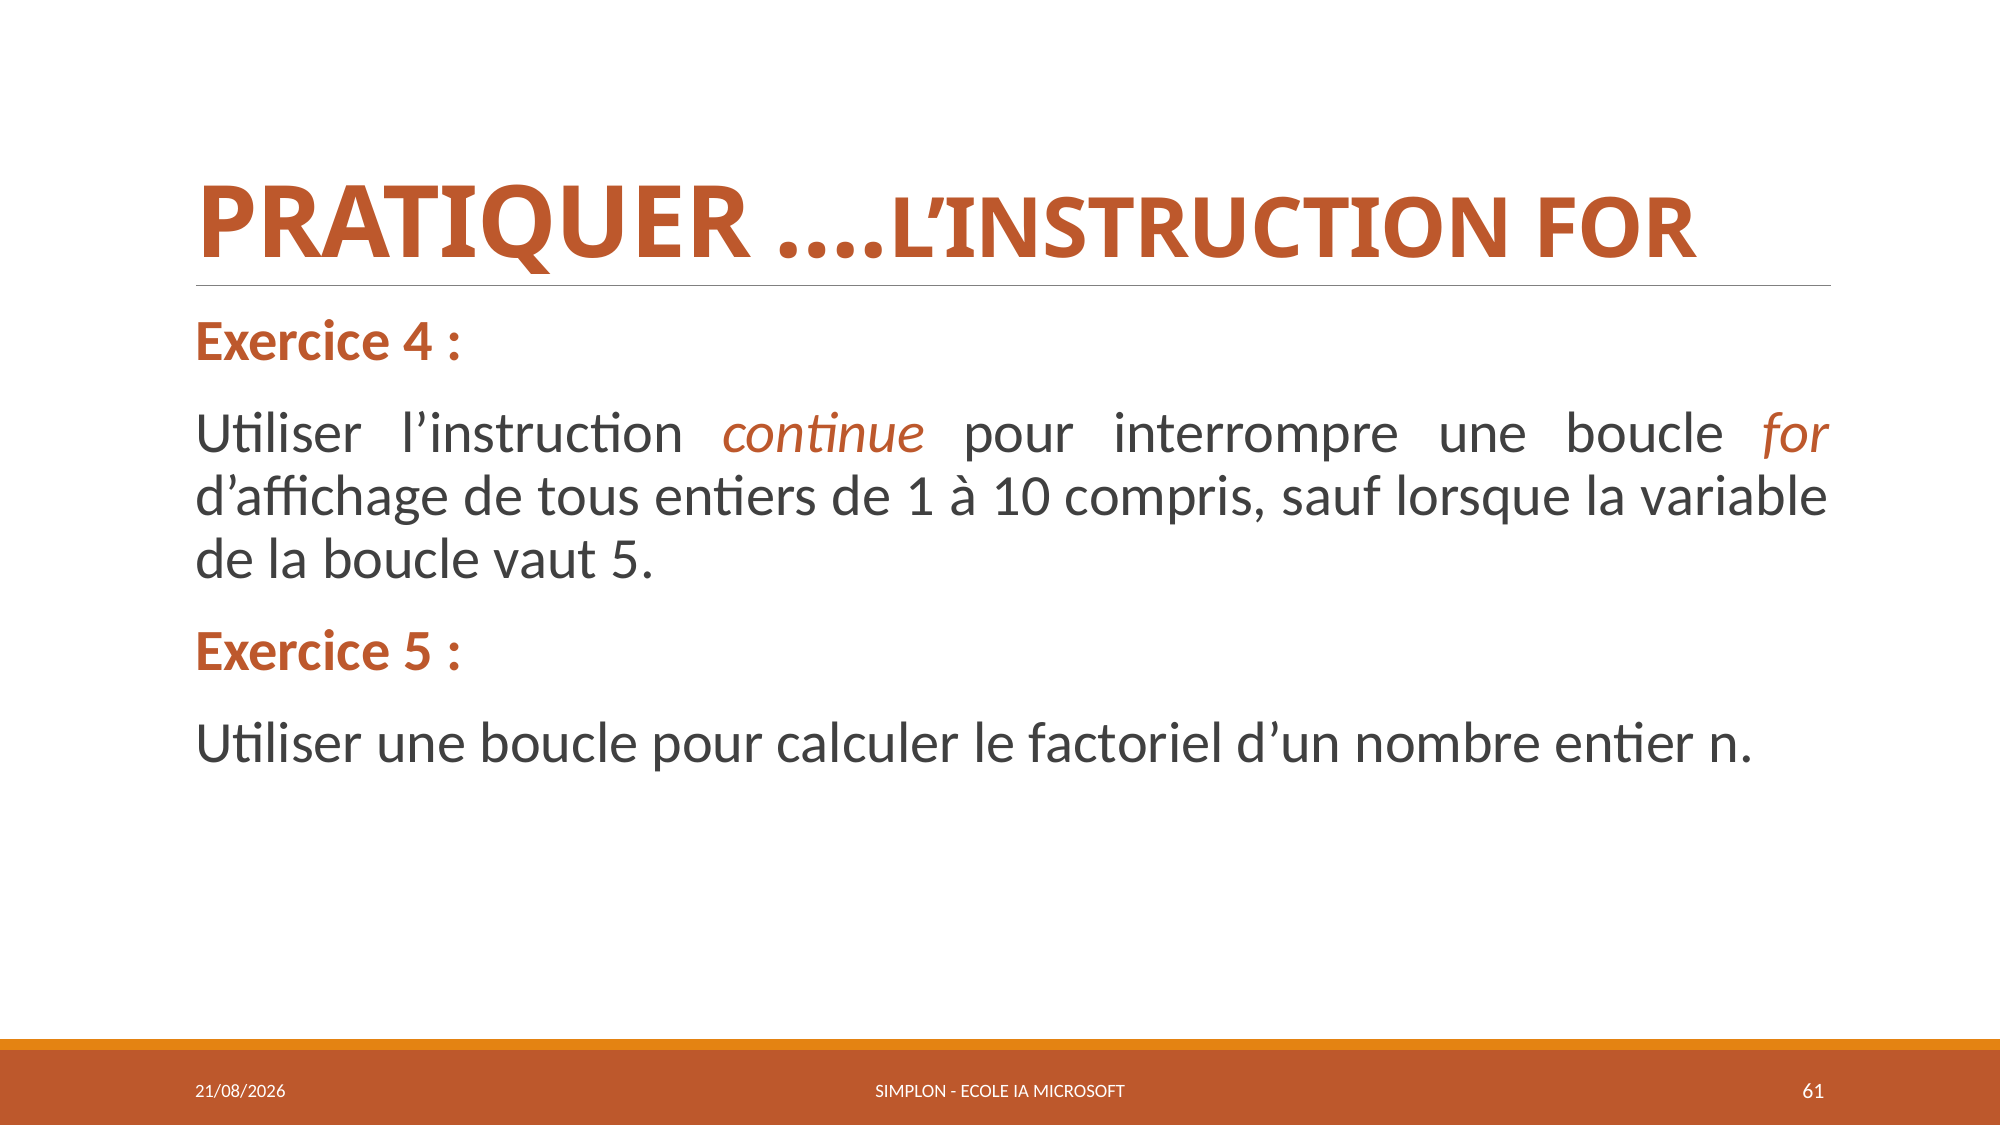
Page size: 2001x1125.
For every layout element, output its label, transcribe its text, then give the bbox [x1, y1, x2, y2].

footer Simplon - Ecole IA Microsoft [604, 1059, 1396, 1120]
list Exercice 4 : Utiliser l’instruction continue pour interrompre une boucle for d’affichage de tous entiers de 1 à 10 compris, sauf lorsque la variable de la boucle vaut 5. Exercice 5 : Utiliser une boucle pour calculer le factoriel d’un nombre entier n. [180, 302, 1830, 976]
slide_number <numéro> [1624, 1059, 1840, 1120]
title PRATIQUER ….L’INSTRUCTION FOR [180, 47, 1830, 285]
slide_number 16/01/2020 [180, 1059, 586, 1120]
